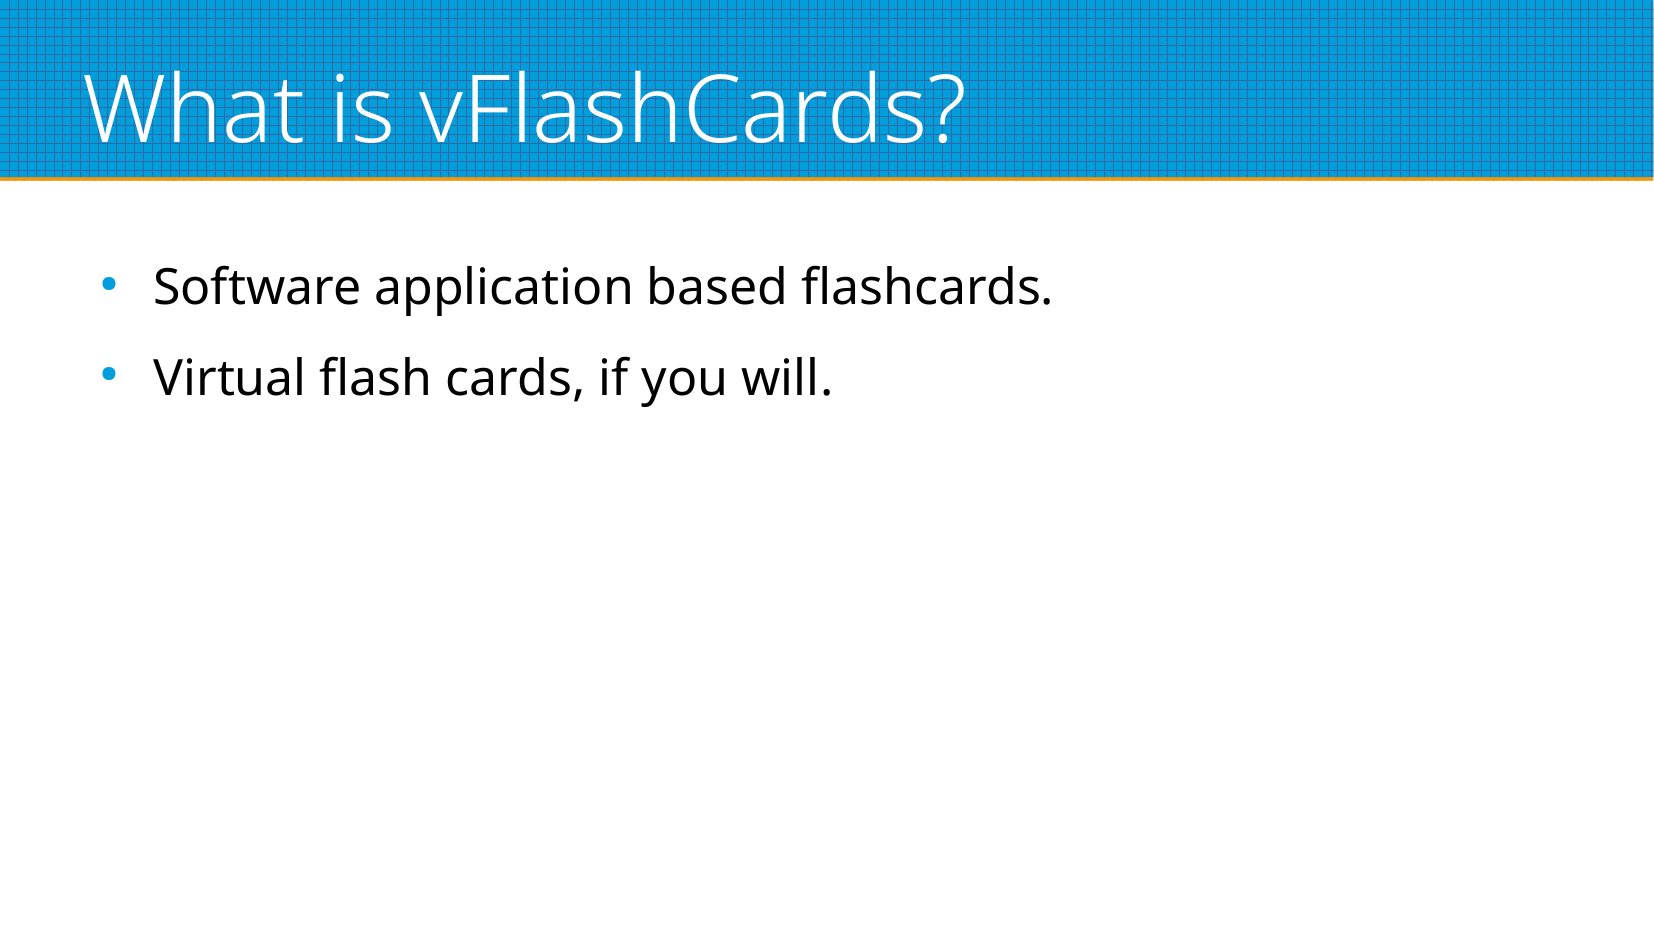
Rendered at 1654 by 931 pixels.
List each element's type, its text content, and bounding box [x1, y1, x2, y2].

list Software application based flashcards. Virtual flash cards, if you will. [82, 251, 1563, 826]
title What is vFlashCards? [82, 14, 1571, 171]
